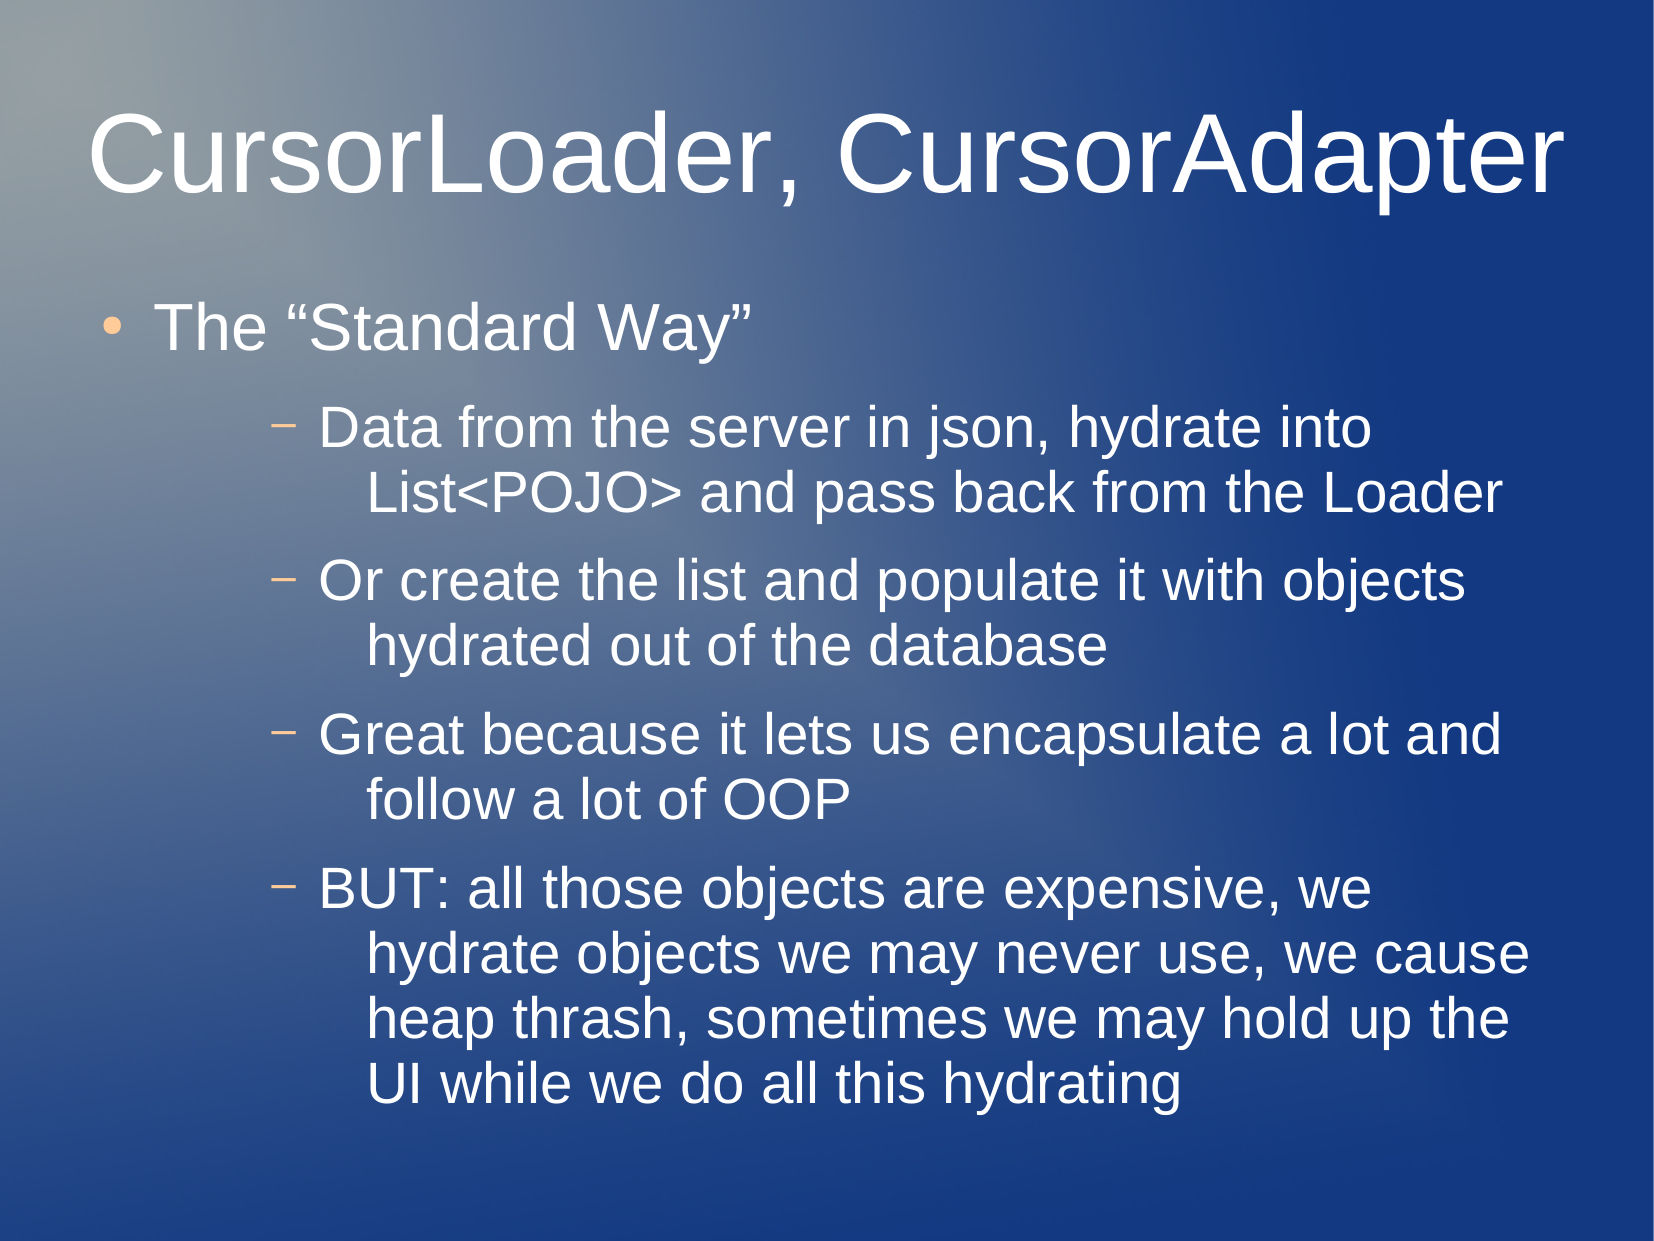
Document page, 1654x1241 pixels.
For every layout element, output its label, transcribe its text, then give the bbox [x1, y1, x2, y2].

title CursorLoader, CursorAdapter [82, 49, 1571, 257]
list The “Standard Way” Data from the server in json, hydrate into List<POJO> and pass back from the Loader Or create the list and populate it with objects hydrated out of the database Great because it lets us encapsulate a lot and follow a lot of OOP BUT: all those objects are expensive, we hydrate objects we may never use, we cause heap thrash, sometimes we may hold up the UI while we do all this hydrating [82, 290, 1571, 1118]
picture [0, 0, 1654, 1241]
